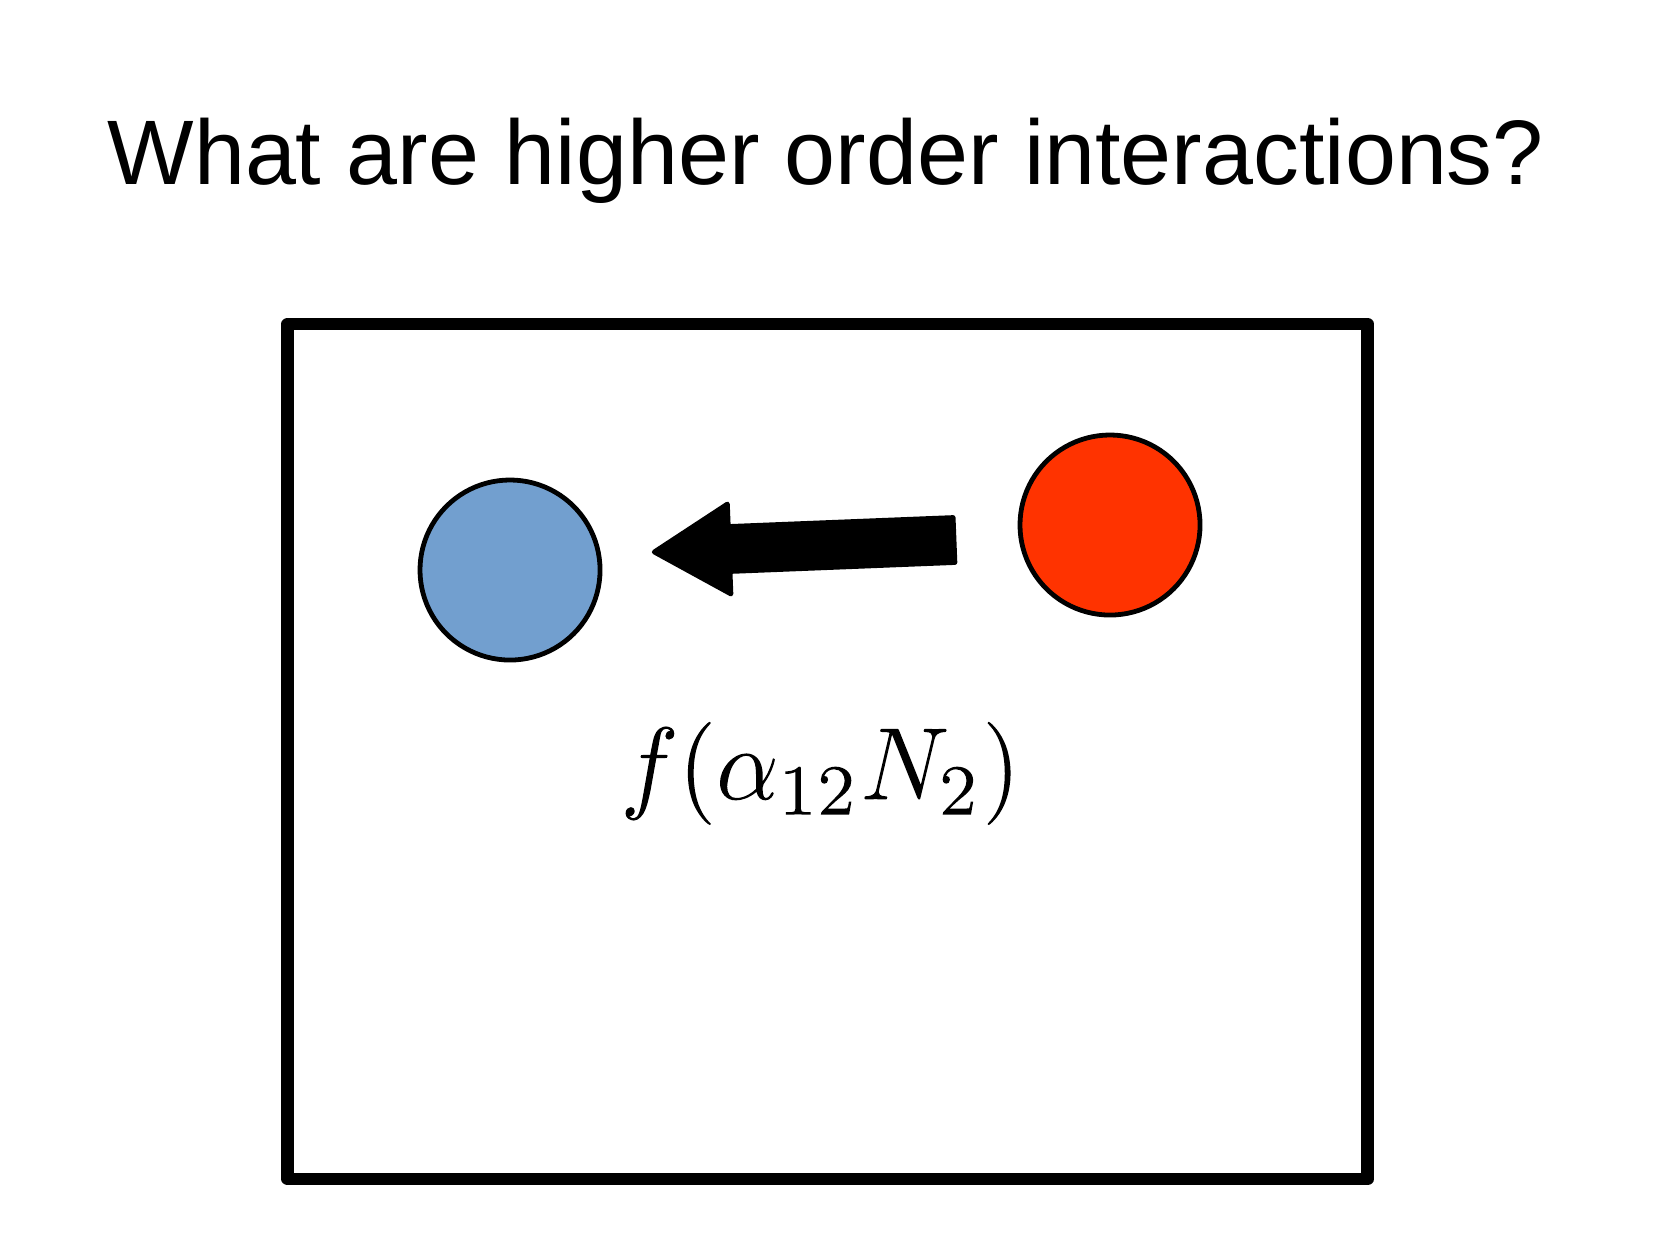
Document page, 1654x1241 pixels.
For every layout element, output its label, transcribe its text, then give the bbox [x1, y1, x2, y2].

text_box [1020, 435, 1201, 616]
text_box [620, 721, 1021, 826]
text_box [420, 480, 601, 661]
title What are higher order interactions? [82, 49, 1571, 257]
text_box [654, 504, 955, 594]
